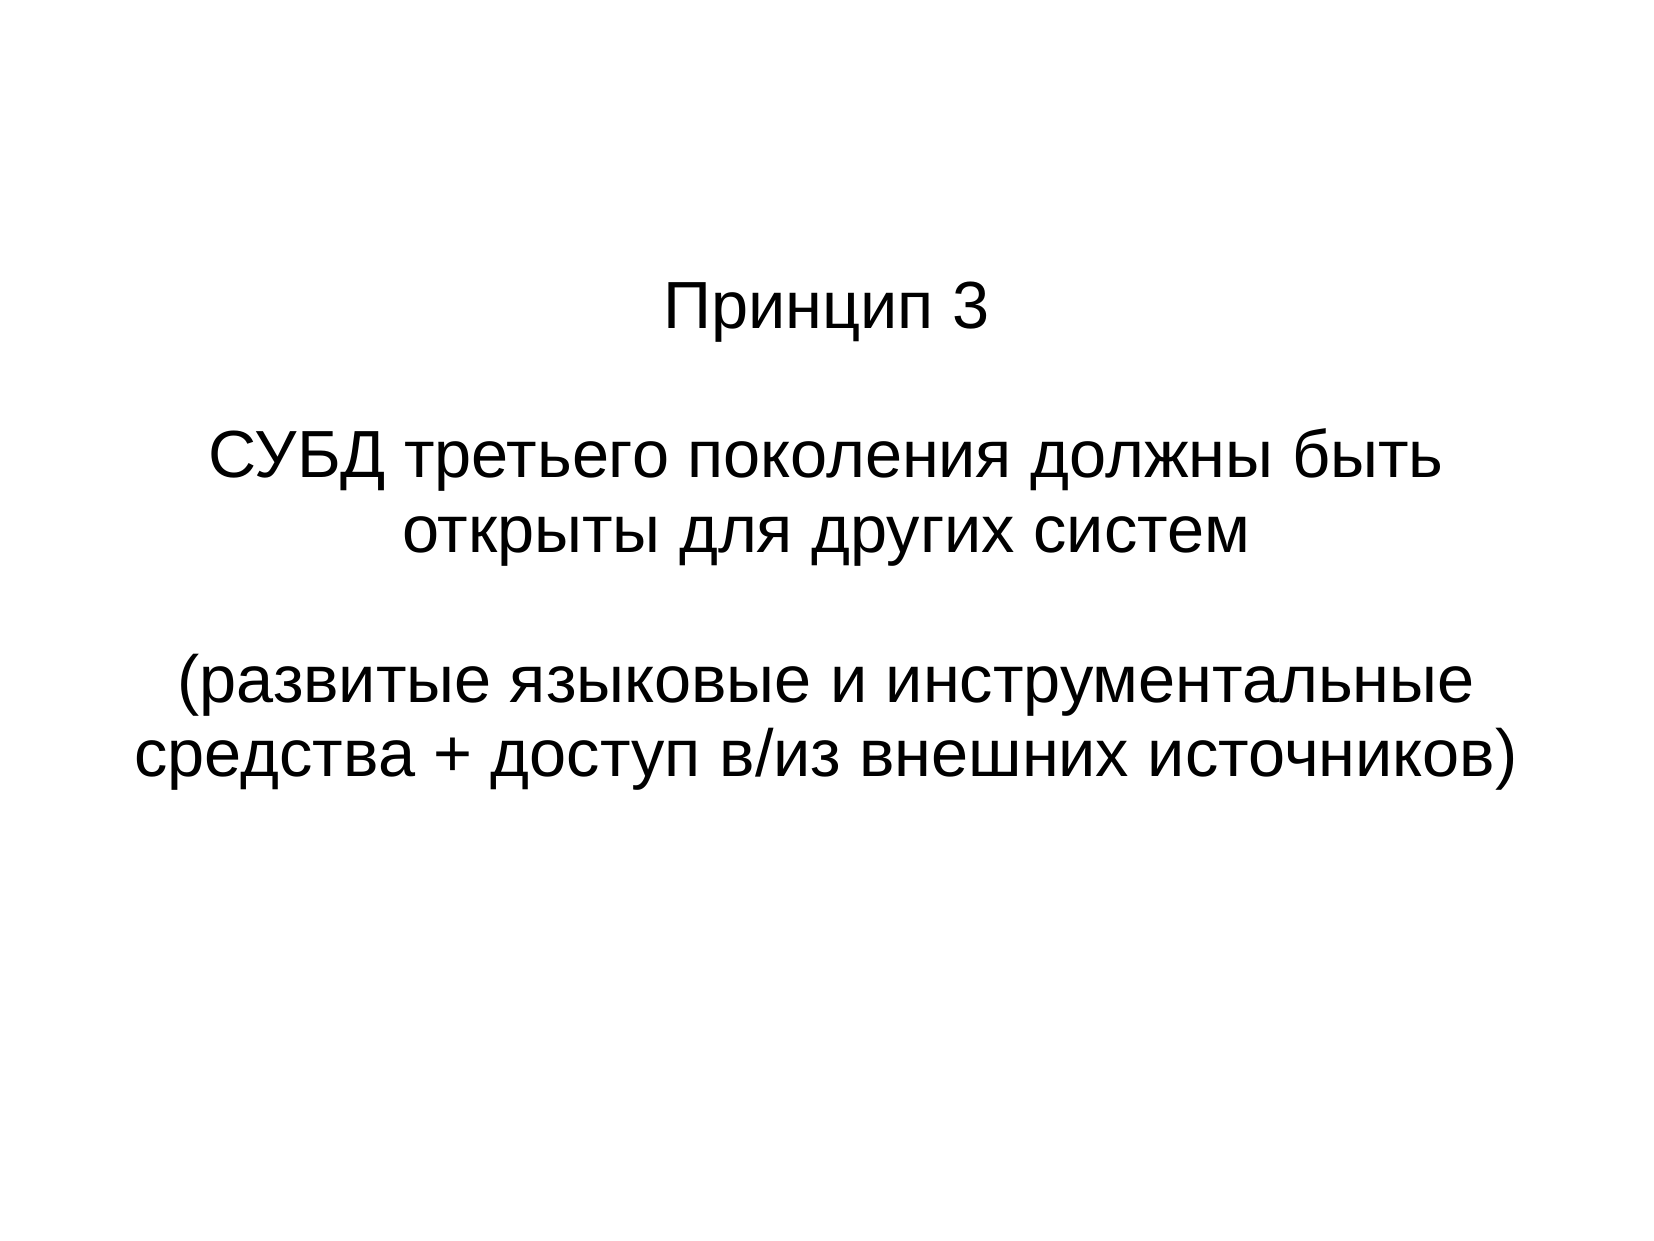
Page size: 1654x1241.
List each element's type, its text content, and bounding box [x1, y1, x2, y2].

subtitle Принцип 3 СУБД третьего поколения должны быть открыты для других систем (развитые языковые и инструментальные средства + доступ в/из внешних источников) [82, 49, 1571, 1010]
